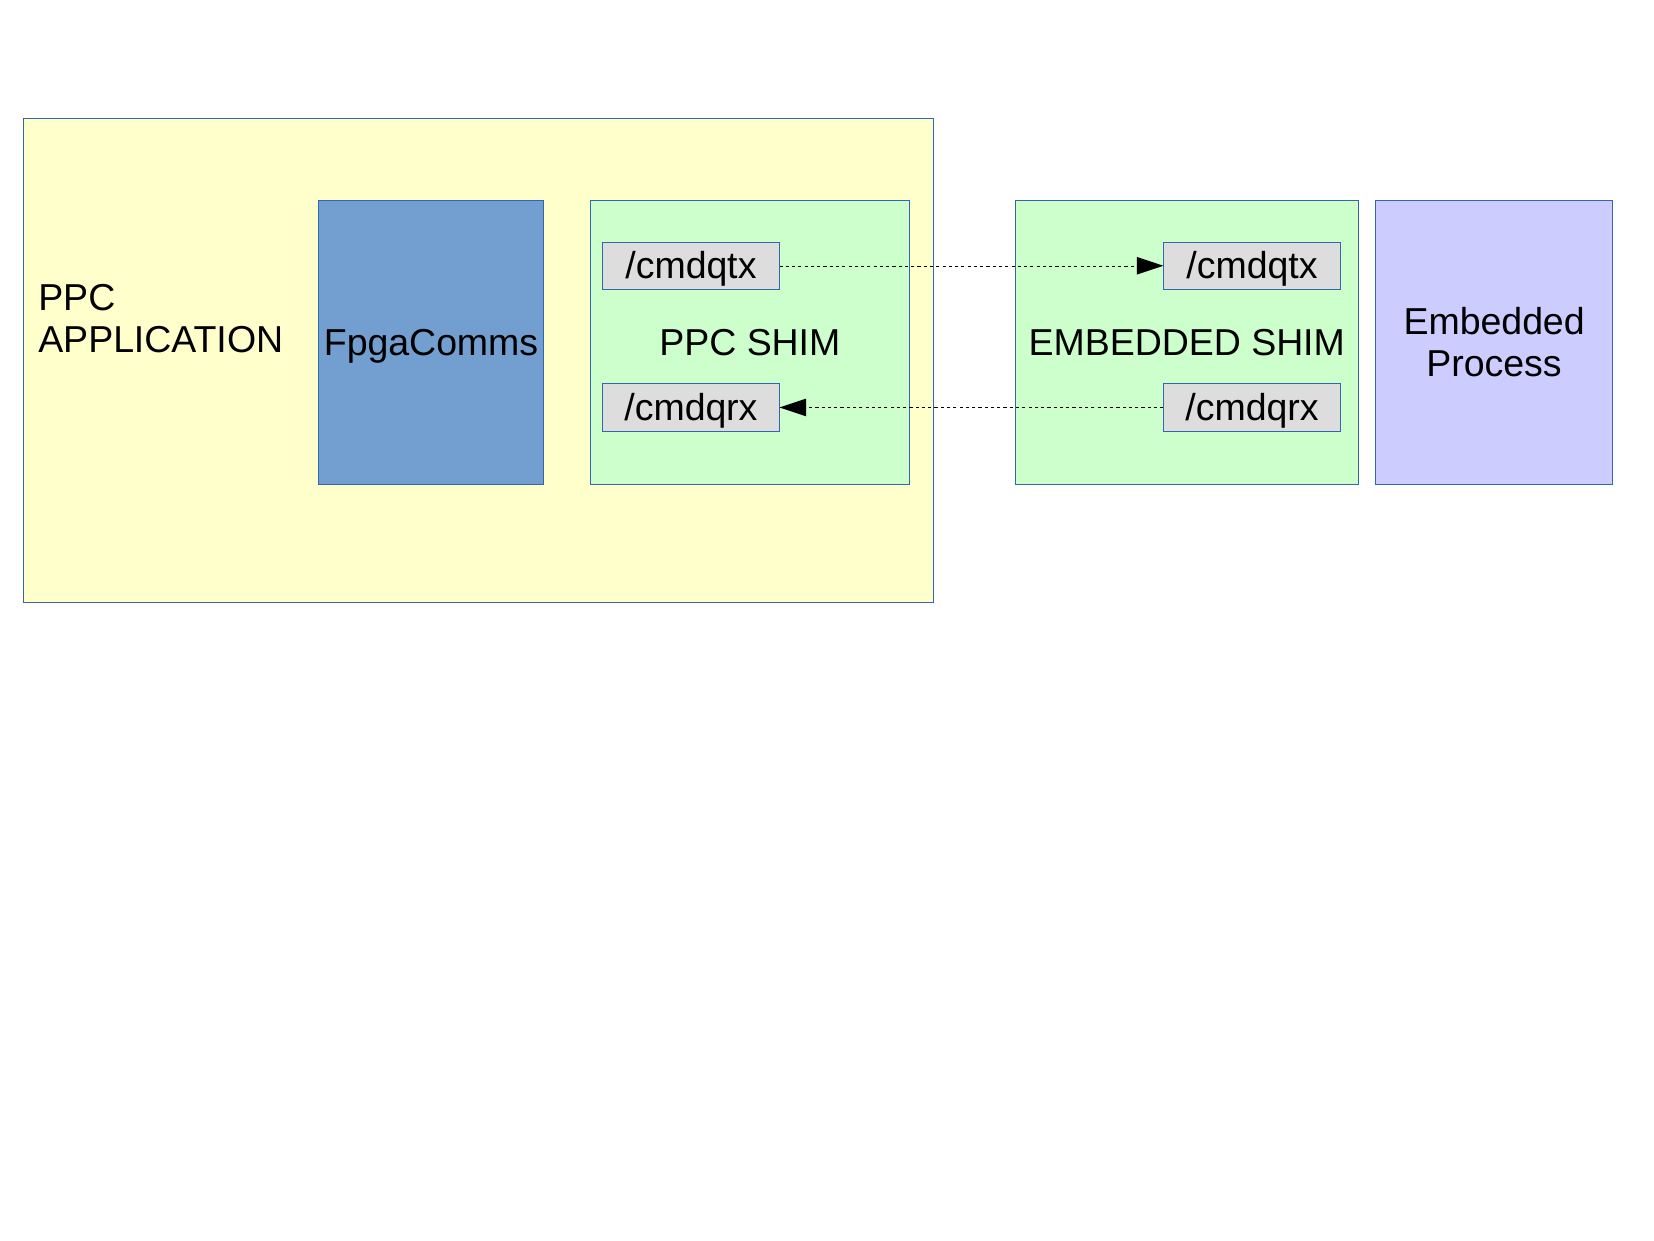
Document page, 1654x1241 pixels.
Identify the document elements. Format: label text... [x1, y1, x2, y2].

text_box Embedded Process [1375, 200, 1613, 485]
text_box PPC SHIM [590, 200, 910, 485]
text_box /cmdqtx [602, 242, 780, 290]
text_box /cmdqrx [1163, 383, 1341, 432]
text_box /cmdqrx [602, 383, 780, 432]
text_box FpgaComms [318, 200, 544, 485]
text_box PPC APPLICATION [23, 118, 934, 603]
text_box EMBEDDED SHIM [1015, 200, 1359, 485]
text_box /cmdqtx [1163, 242, 1341, 290]
